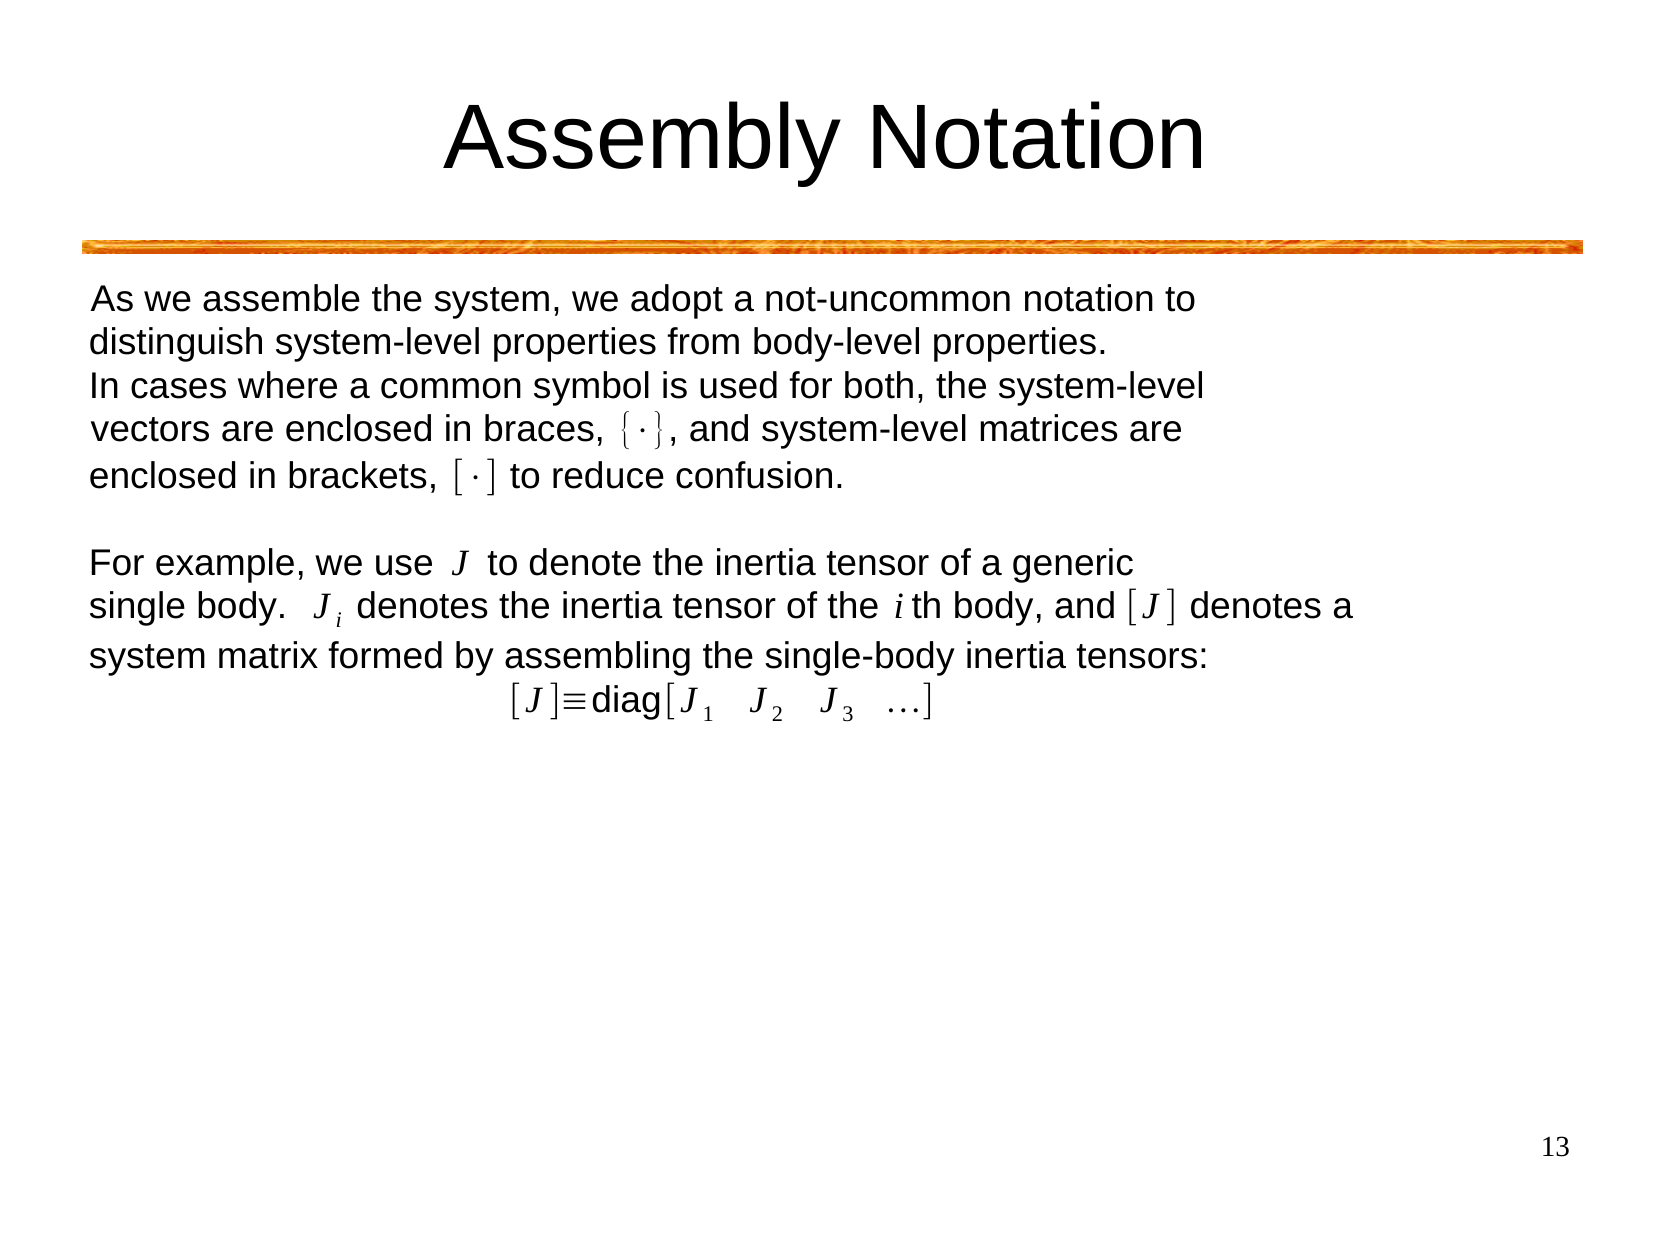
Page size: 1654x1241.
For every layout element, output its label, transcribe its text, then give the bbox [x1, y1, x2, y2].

chart [83, 278, 1360, 727]
picture [82, 240, 1583, 254]
title Assembly Notation [82, 56, 1571, 218]
